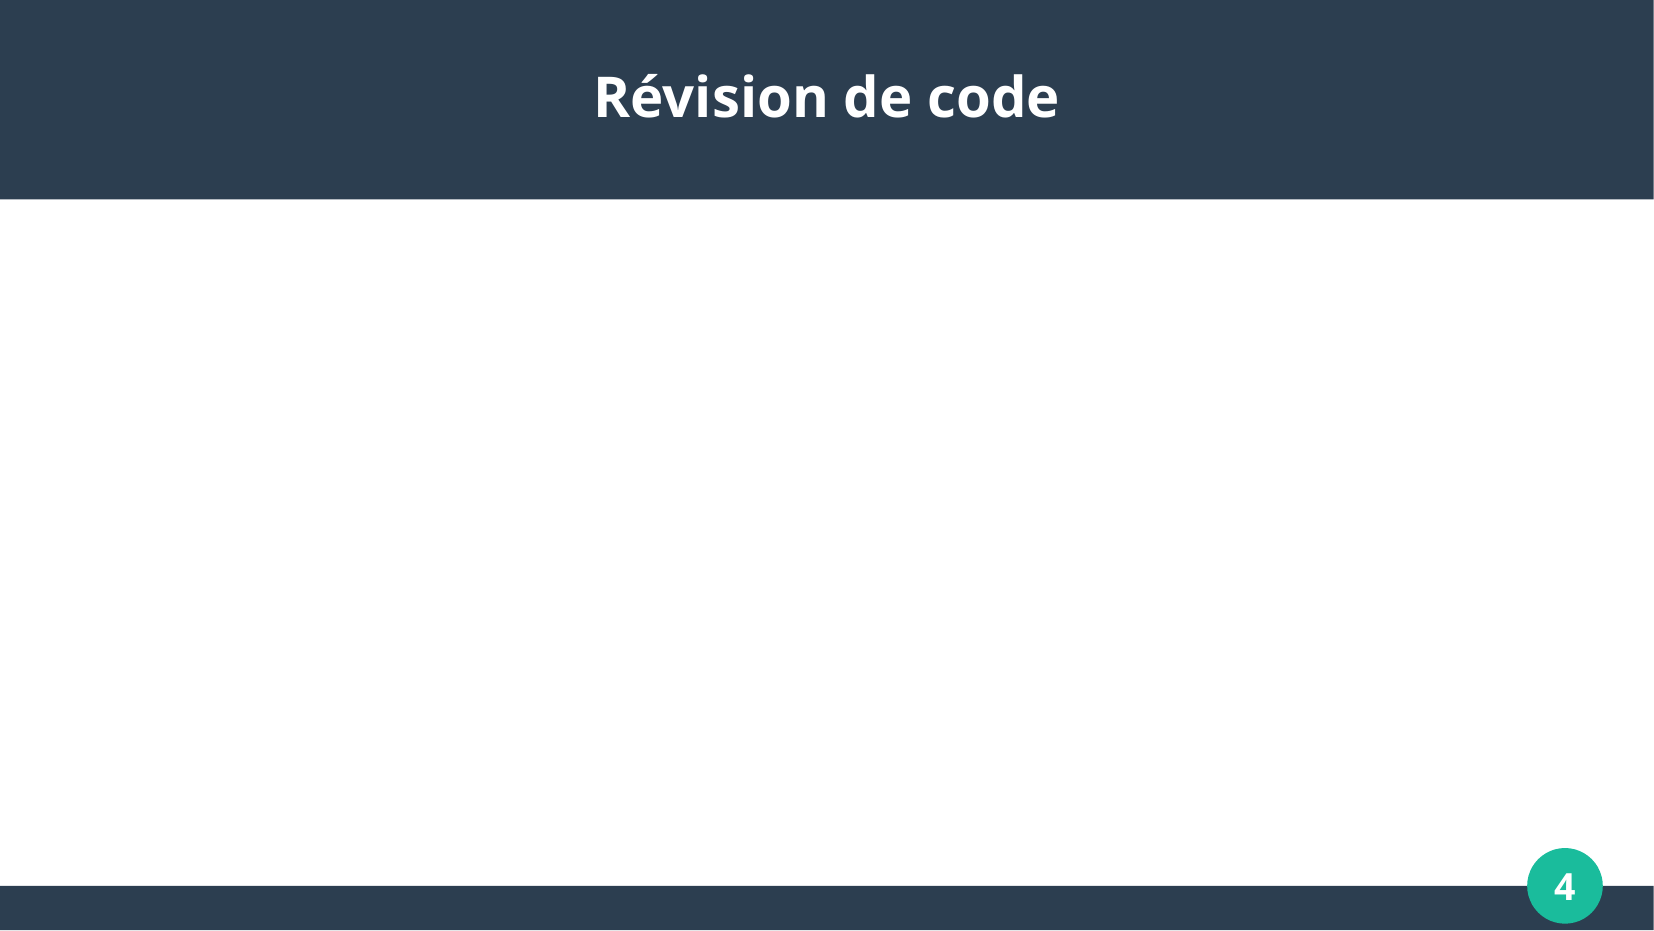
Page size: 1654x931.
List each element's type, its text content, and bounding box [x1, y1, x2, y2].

title Révision de code [59, 37, 1595, 155]
